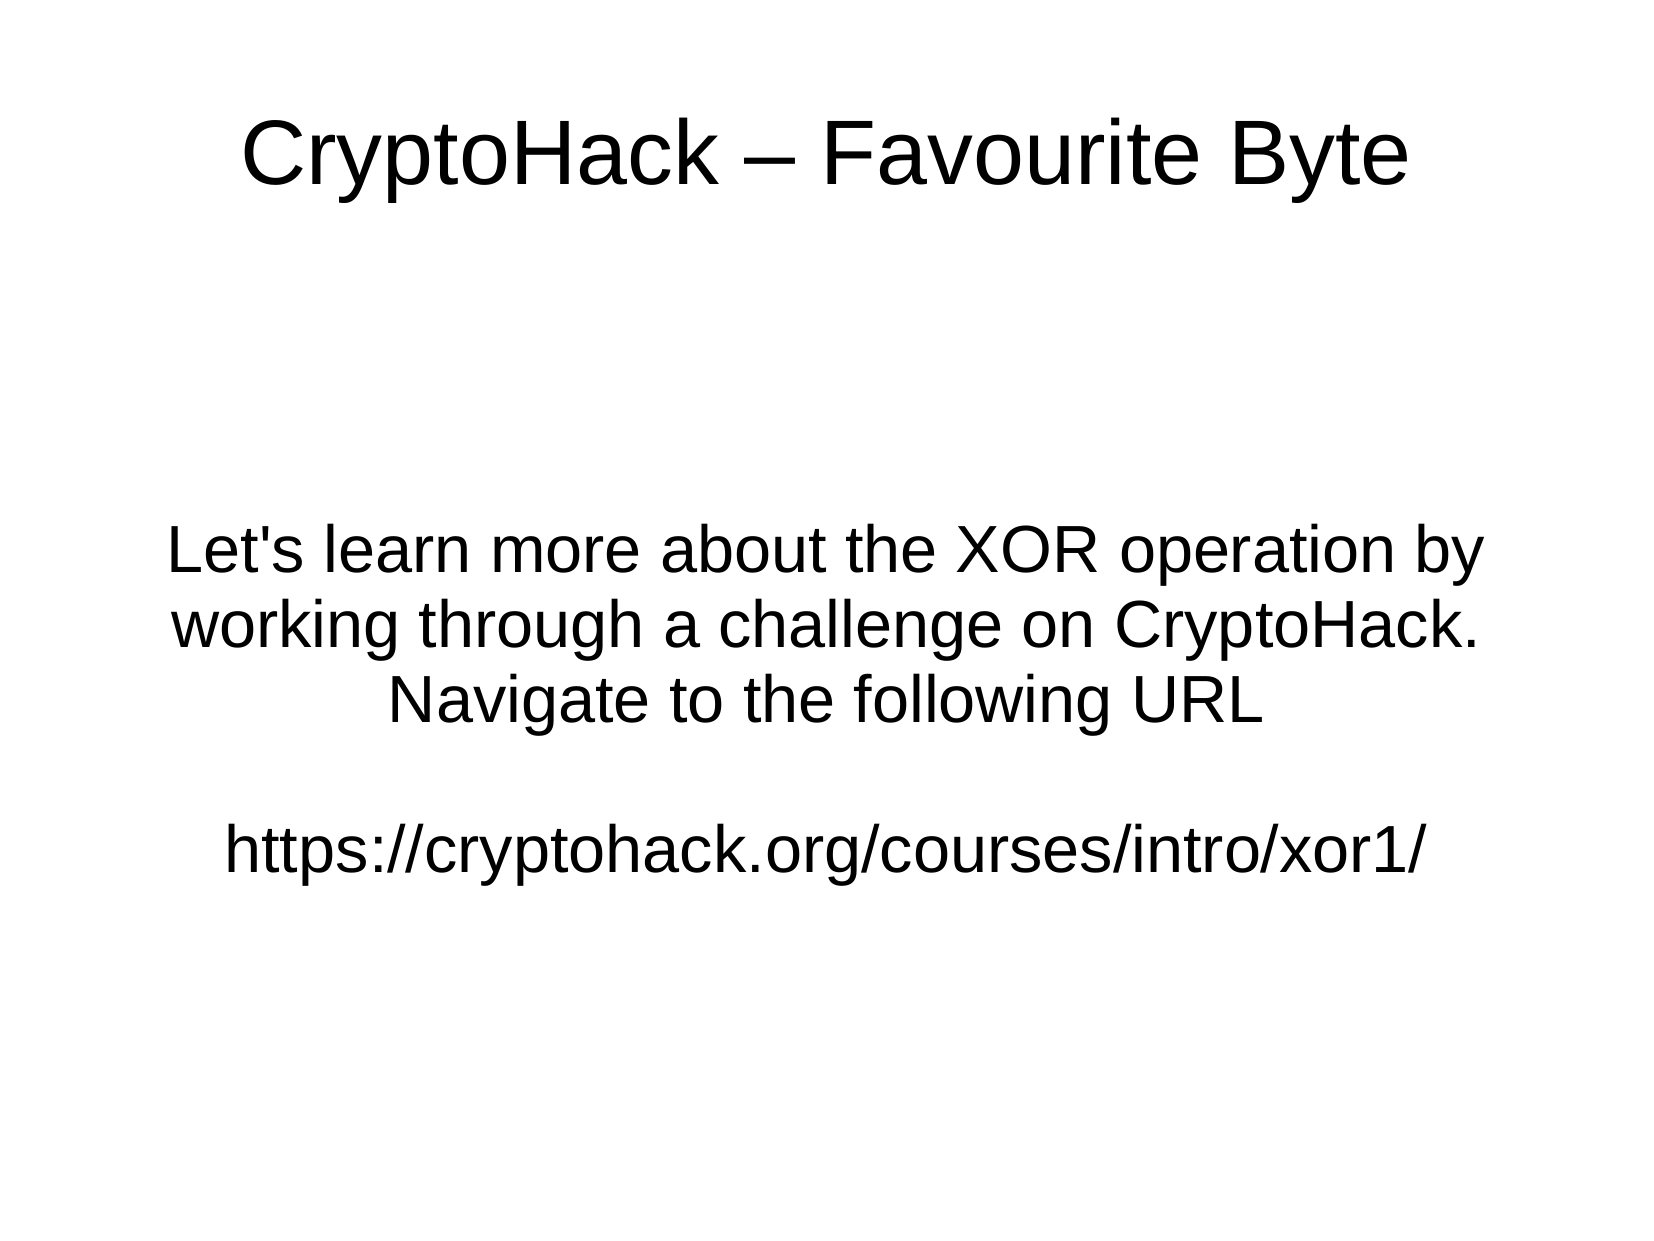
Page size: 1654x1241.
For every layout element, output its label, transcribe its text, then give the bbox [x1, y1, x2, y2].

title CryptoHack – Favourite Byte [82, 49, 1571, 257]
subtitle Let's learn more about the XOR operation by working through a challenge on CryptoHack. Navigate to the following URL https://cryptohack.org/courses/intro/xor1/ [82, 290, 1571, 1109]
